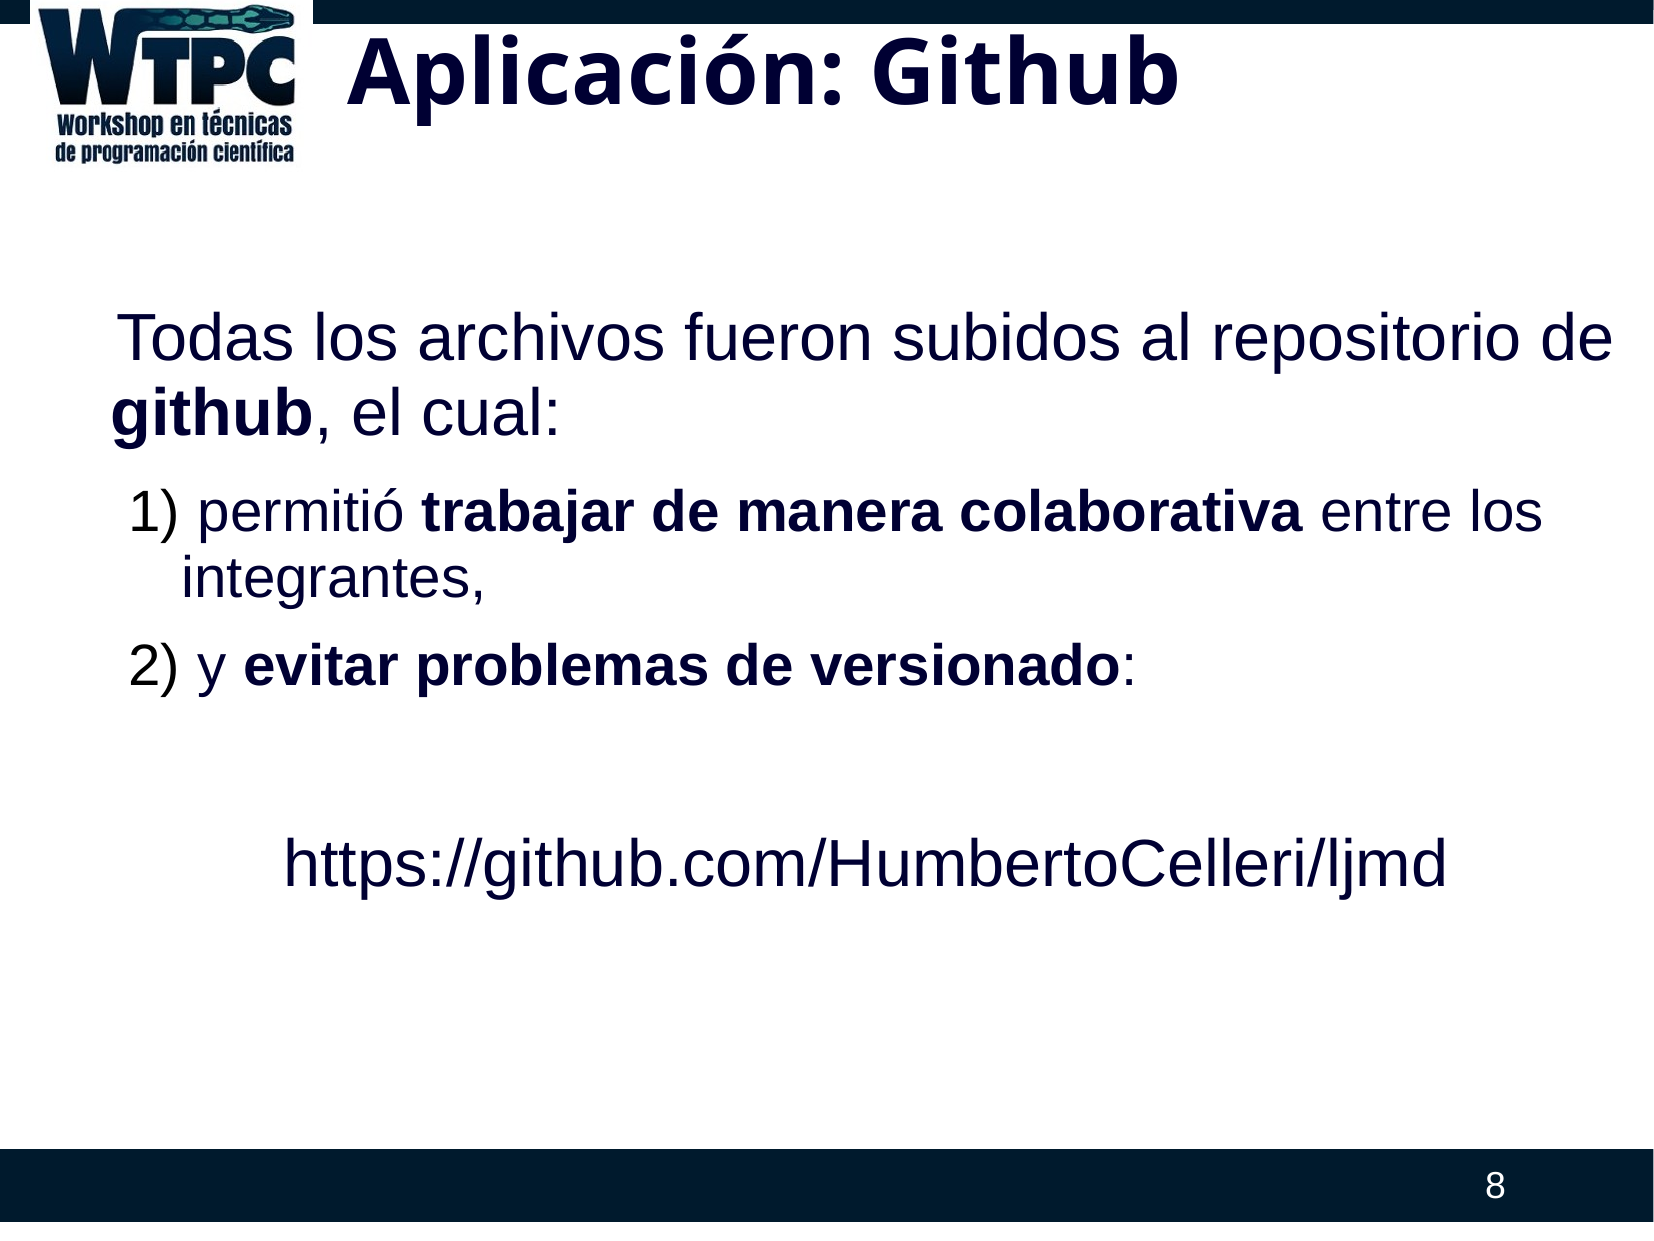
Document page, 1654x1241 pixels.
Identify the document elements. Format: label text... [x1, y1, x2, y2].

text_box <número> [1470, 1156, 1654, 1228]
list Todas los archivos fueron subidos al repositorio de github, el cual: permitió trabajar de manera colaborativa entre los integrantes, y evitar problemas de versionado: https://github.com/HumbertoCelleri/ljmd [39, 195, 1617, 1106]
title Aplicación: Github [347, 24, 1569, 125]
picture [0, 1149, 1654, 1223]
picture [0, 0, 1654, 175]
